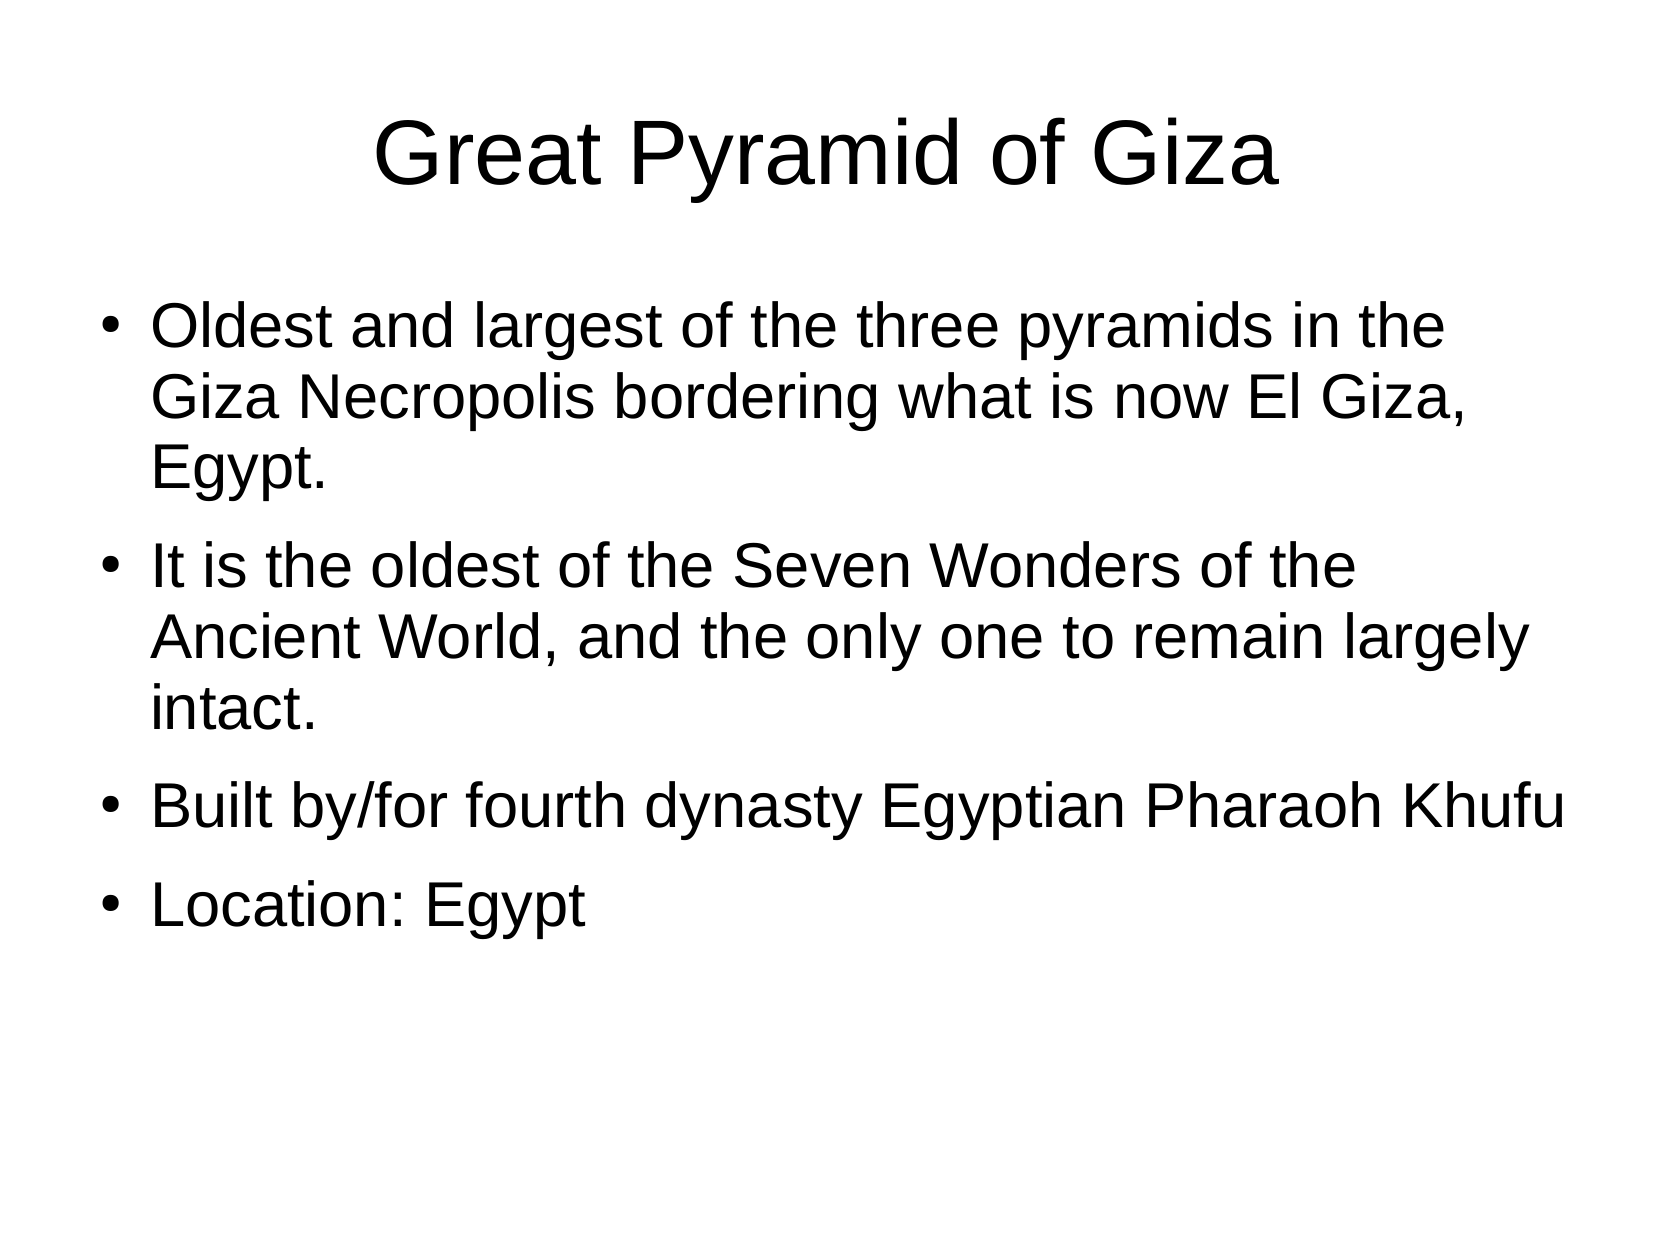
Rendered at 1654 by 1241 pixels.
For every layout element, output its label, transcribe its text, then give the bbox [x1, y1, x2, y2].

list Oldest and largest of the three pyramids in the Giza Necropolis bordering what is now El Giza, Egypt. It is the oldest of the Seven Wonders of the Ancient World, and the only one to remain largely intact. Built by/for fourth dynasty Egyptian Pharaoh Khufu Location: Egypt [82, 290, 1571, 1010]
title Great Pyramid of Giza [82, 49, 1571, 257]
